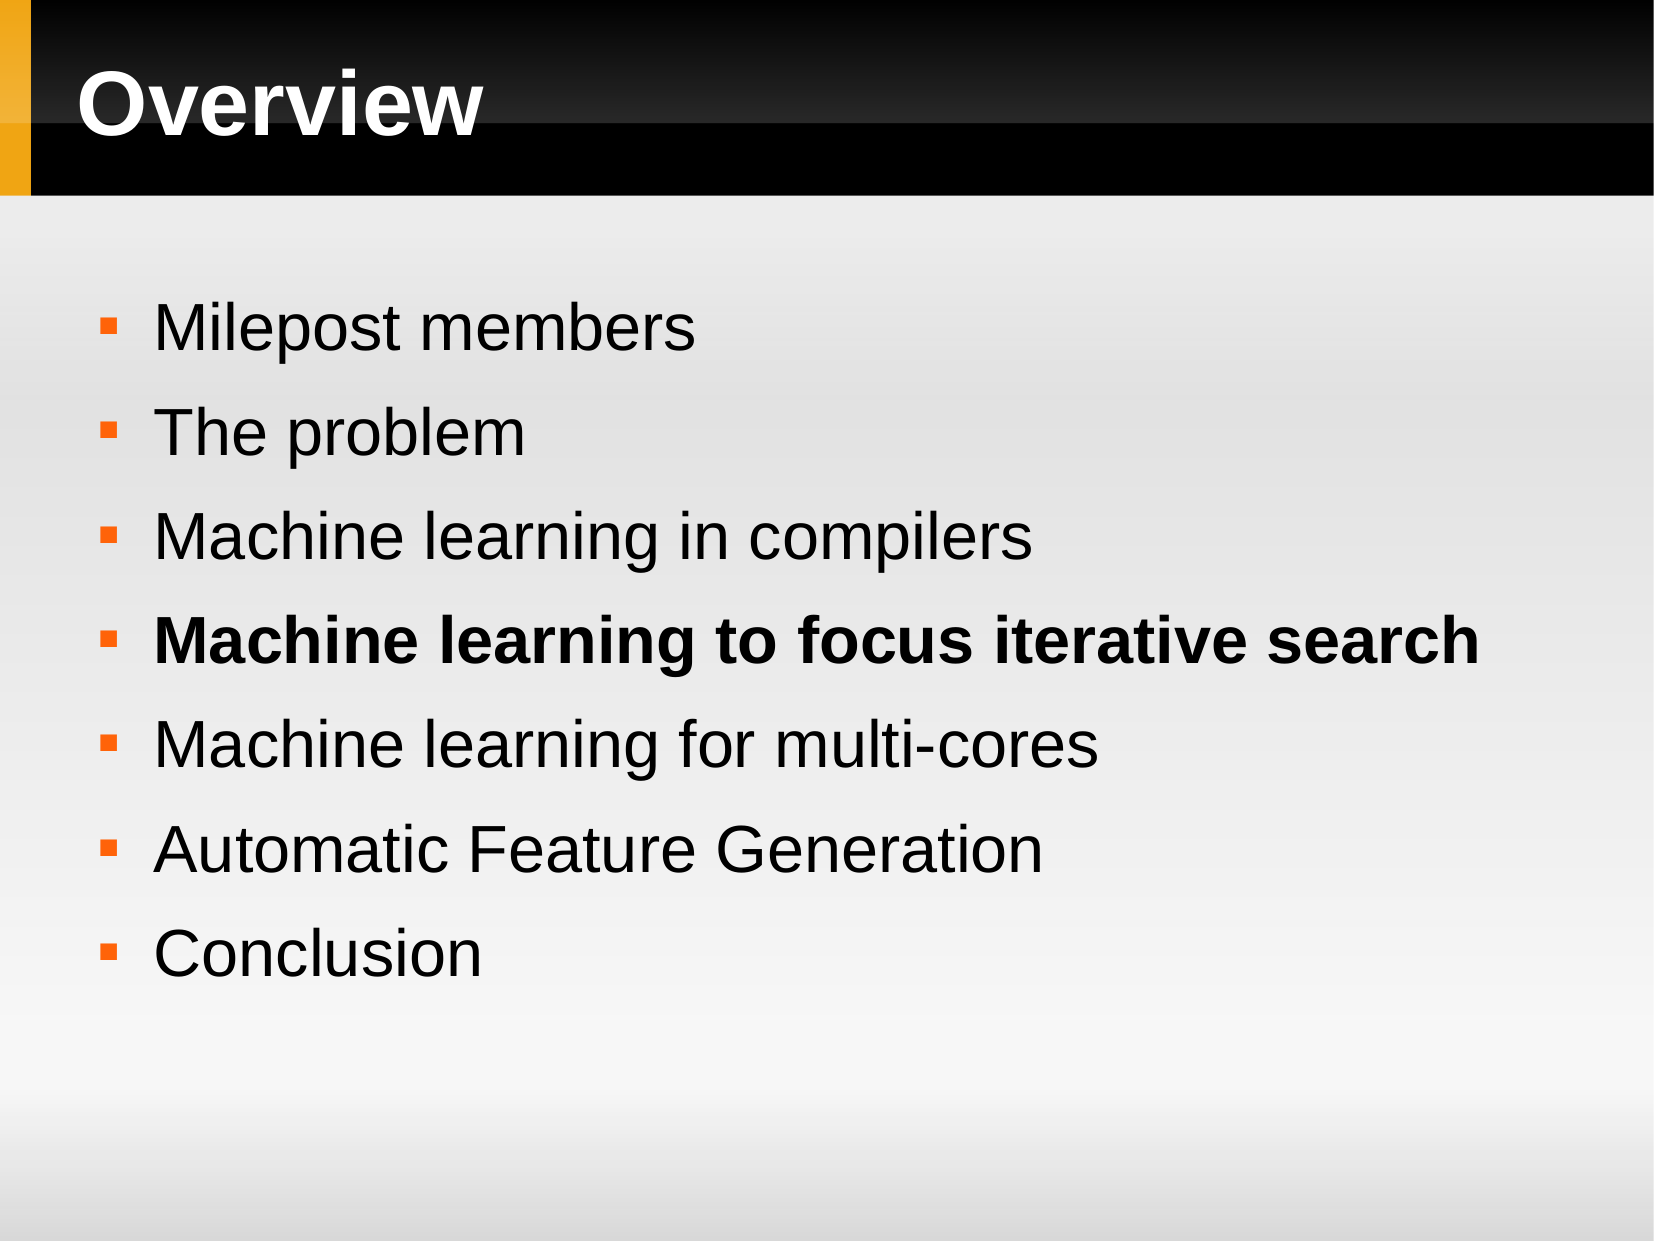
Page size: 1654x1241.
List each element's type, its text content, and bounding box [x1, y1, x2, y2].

picture [0, 0, 1654, 1241]
list Milepost members The problem Machine learning in compilers Machine learning to focus iterative search Machine learning for multi-cores Automatic Feature Generation Conclusion [82, 290, 1571, 1094]
title Overview [76, 7, 1565, 200]
